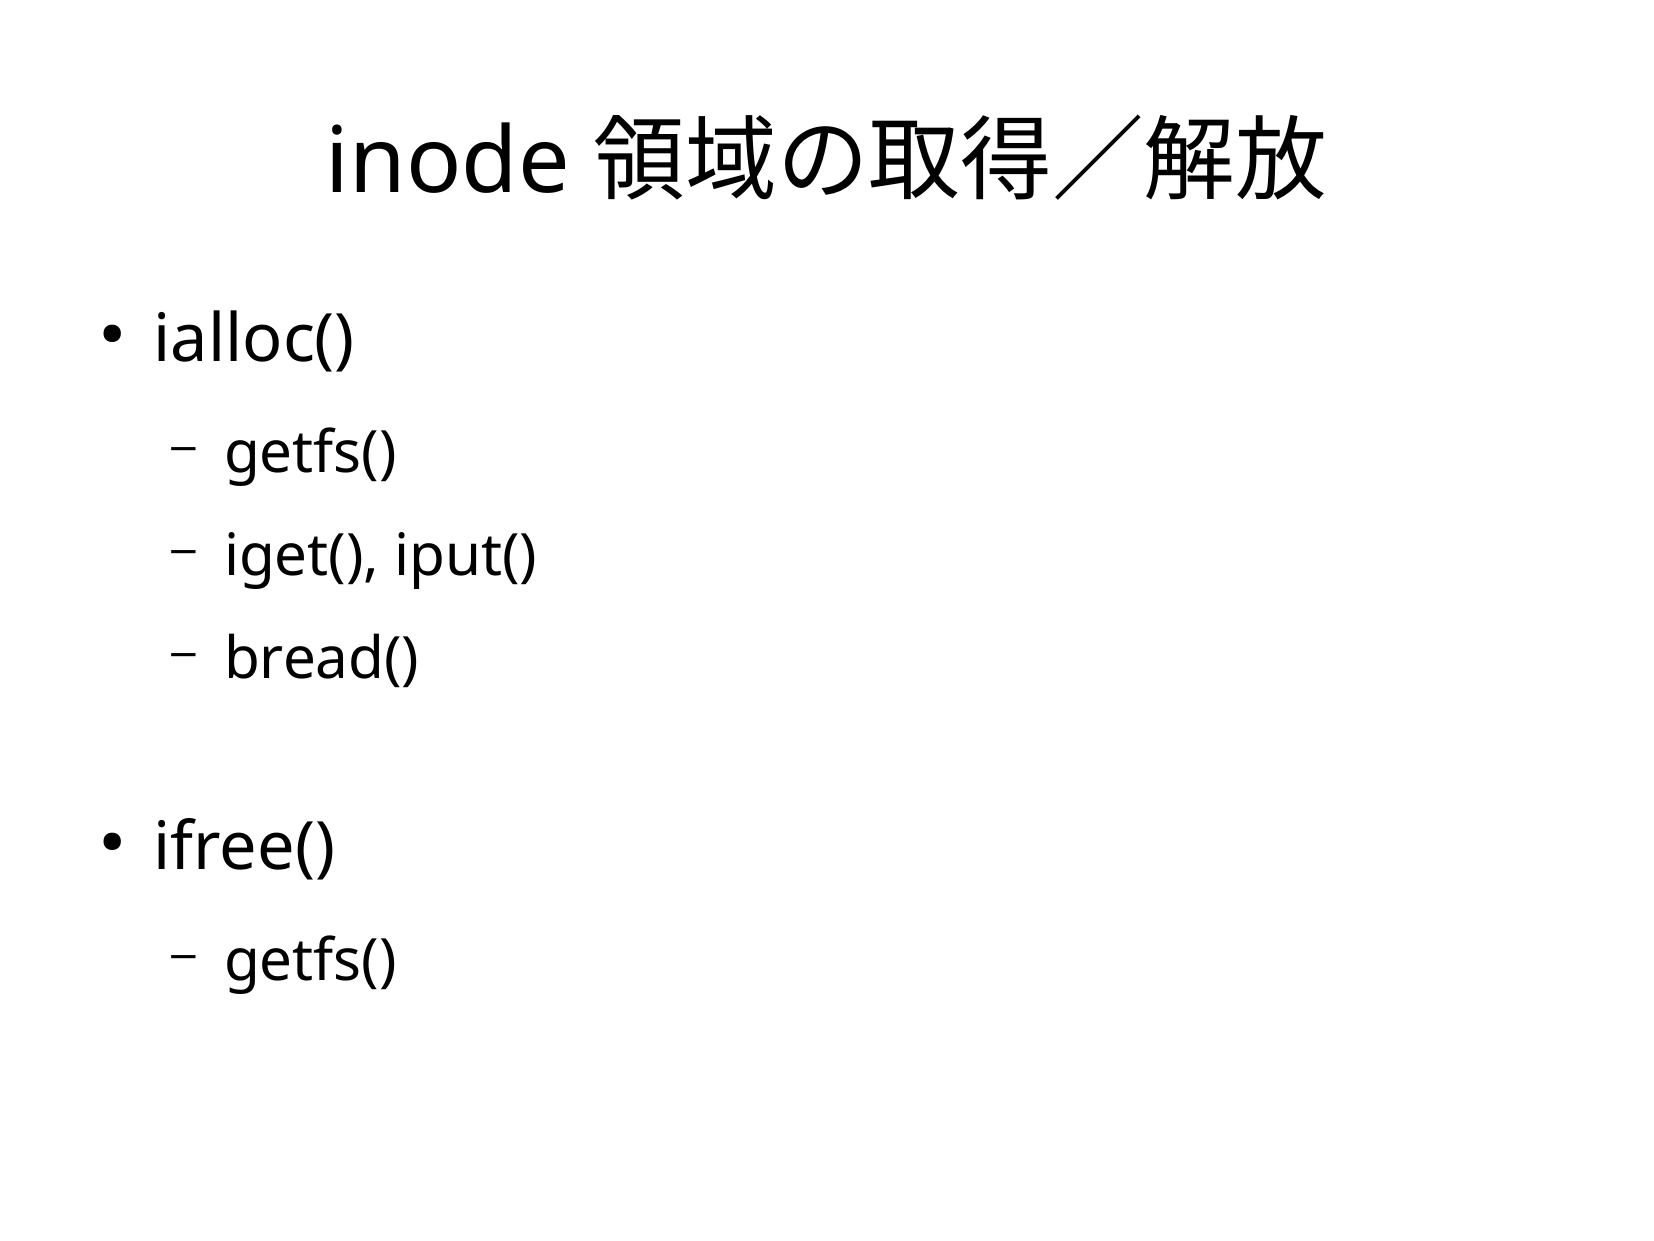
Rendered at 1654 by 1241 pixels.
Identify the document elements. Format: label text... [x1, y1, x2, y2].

list ialloc() getfs() iget(), iput() bread() ifree() getfs() [82, 290, 1538, 1170]
title inode 領域の取得／解放 [82, 49, 1571, 257]
